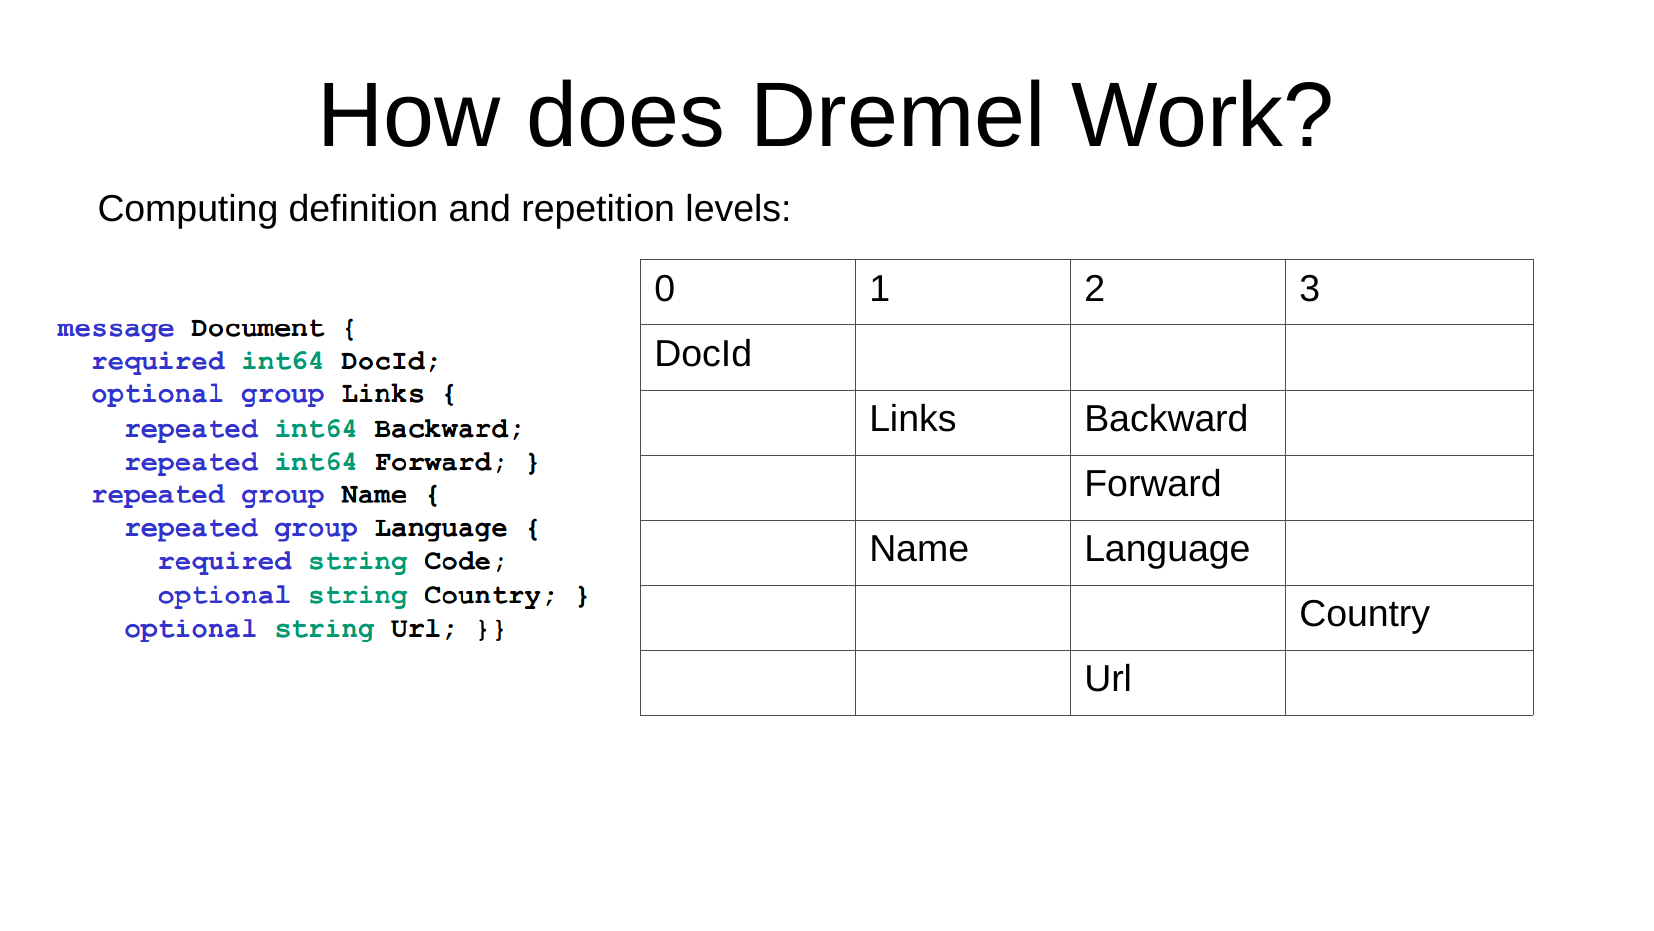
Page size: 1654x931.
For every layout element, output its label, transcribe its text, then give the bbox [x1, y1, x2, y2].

table_cell [856, 651, 1070, 715]
table_header 3 [1286, 260, 1533, 324]
table_cell [856, 325, 1070, 390]
table_cell DocId [641, 325, 855, 390]
table_cell Name [856, 521, 1070, 585]
table_cell Backward [1071, 391, 1285, 455]
table_cell [1286, 391, 1533, 455]
table_cell Links [856, 391, 1070, 455]
table_cell [1071, 586, 1285, 650]
table_cell [641, 586, 855, 650]
table_header 0 [641, 260, 855, 324]
title How does Dremel Work? [82, 37, 1571, 193]
table_cell [641, 456, 855, 520]
picture [45, 305, 596, 661]
table_header 1 [856, 260, 1070, 324]
table_cell [641, 521, 855, 585]
table_cell [641, 391, 855, 455]
table_cell Language [1071, 521, 1285, 585]
table_cell [1286, 651, 1533, 715]
table_cell Country [1286, 586, 1533, 650]
table_cell [641, 651, 855, 715]
table_cell Url [1071, 651, 1285, 715]
table_cell [856, 456, 1070, 520]
text_box Computing definition and repetition levels: [82, 180, 807, 237]
table_cell [1286, 456, 1533, 520]
table_cell [1071, 325, 1285, 390]
table_cell [1286, 325, 1533, 390]
table_cell Forward [1071, 456, 1285, 520]
table_cell [856, 586, 1070, 650]
table_cell [1286, 521, 1533, 585]
table_header 2 [1071, 260, 1285, 324]
